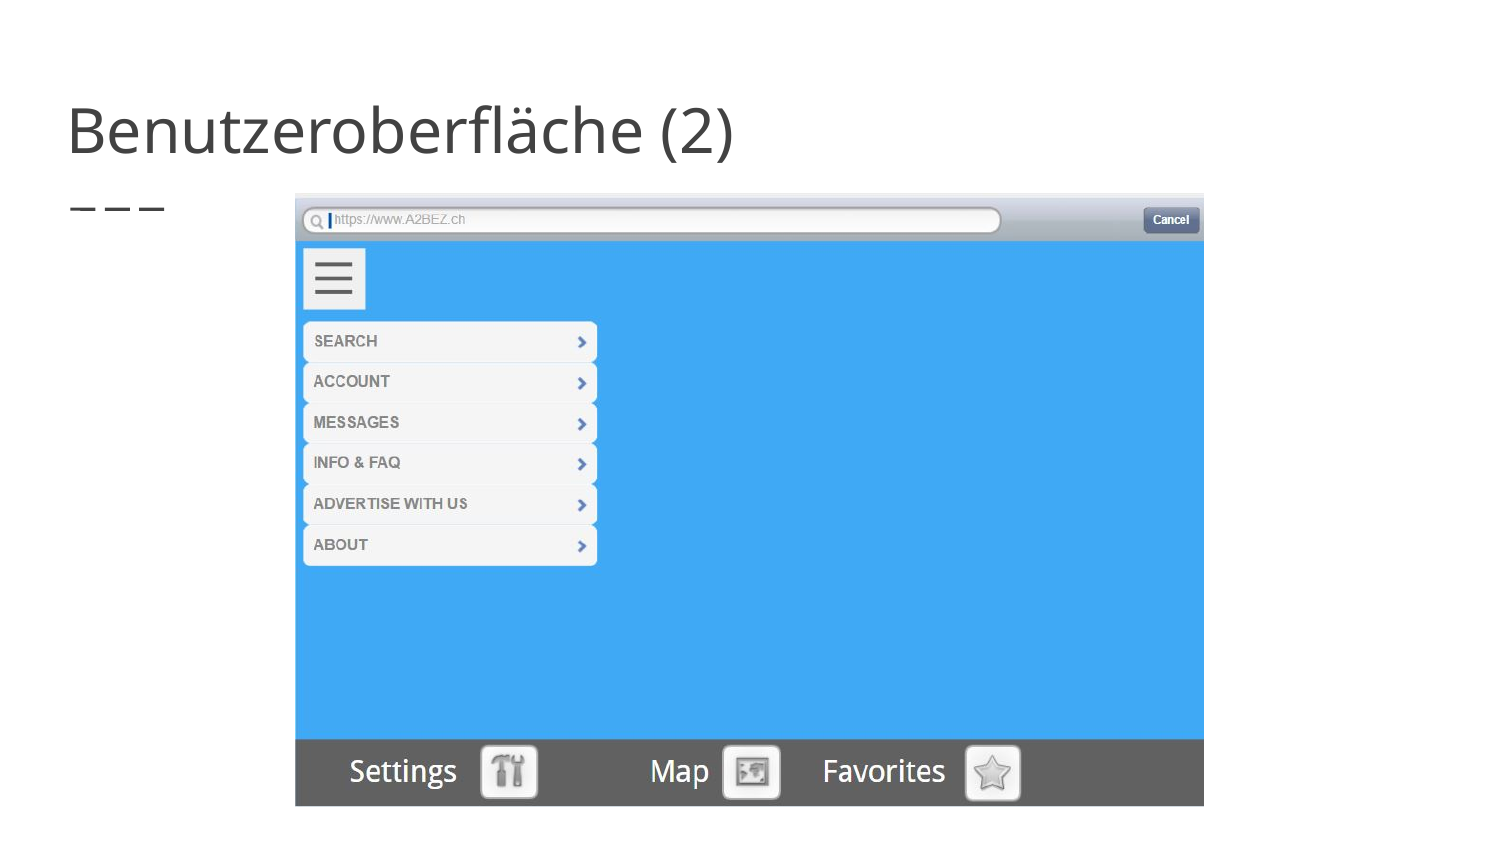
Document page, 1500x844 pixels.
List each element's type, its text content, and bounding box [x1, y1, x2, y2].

title Benutzeroberfläche (2) [51, 61, 1449, 182]
picture [295, 193, 1204, 807]
